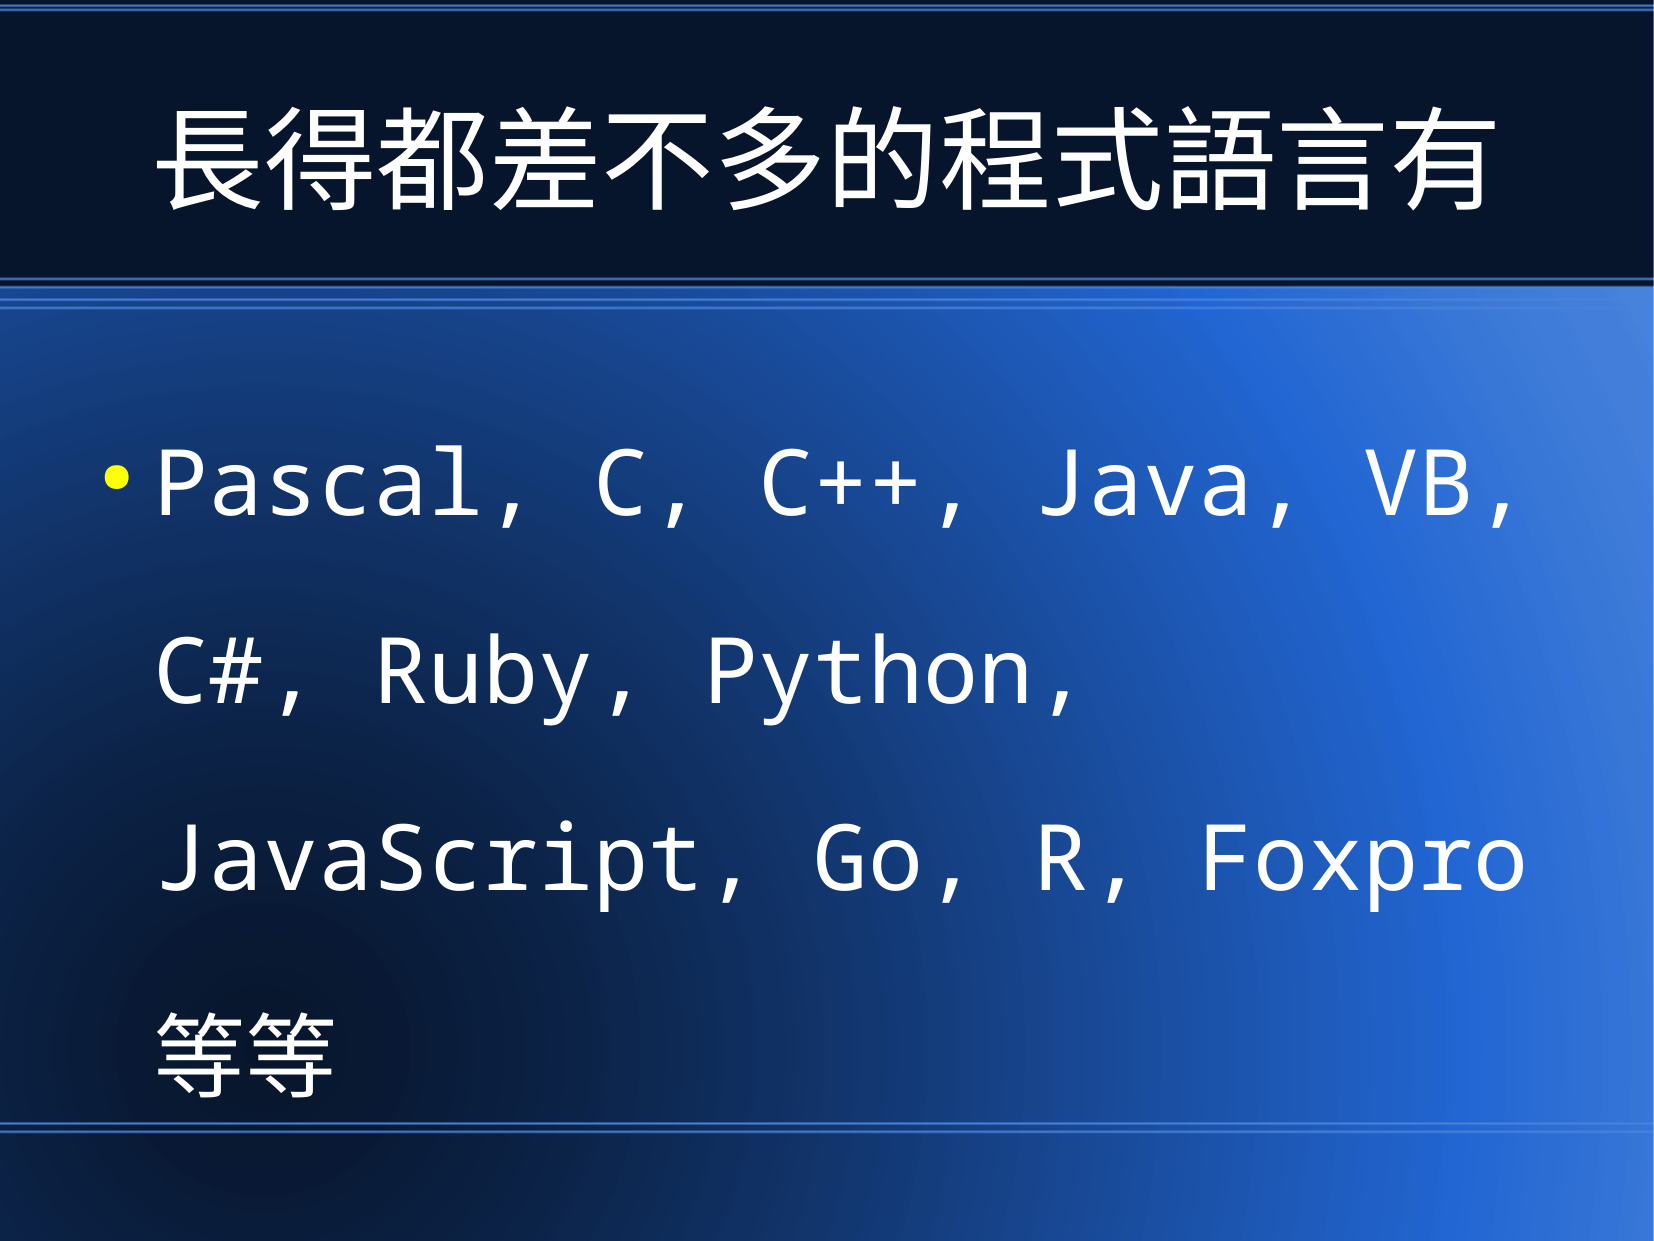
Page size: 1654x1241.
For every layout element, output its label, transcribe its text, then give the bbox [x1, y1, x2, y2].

title 長得都差不多的程式語言有 [82, 49, 1571, 257]
list Pascal, C, C++, Java, VB, C#, Ruby, Python, JavaScript, Go, R, Foxpro 等等 [82, 355, 1571, 1241]
picture [0, 0, 1654, 1241]
